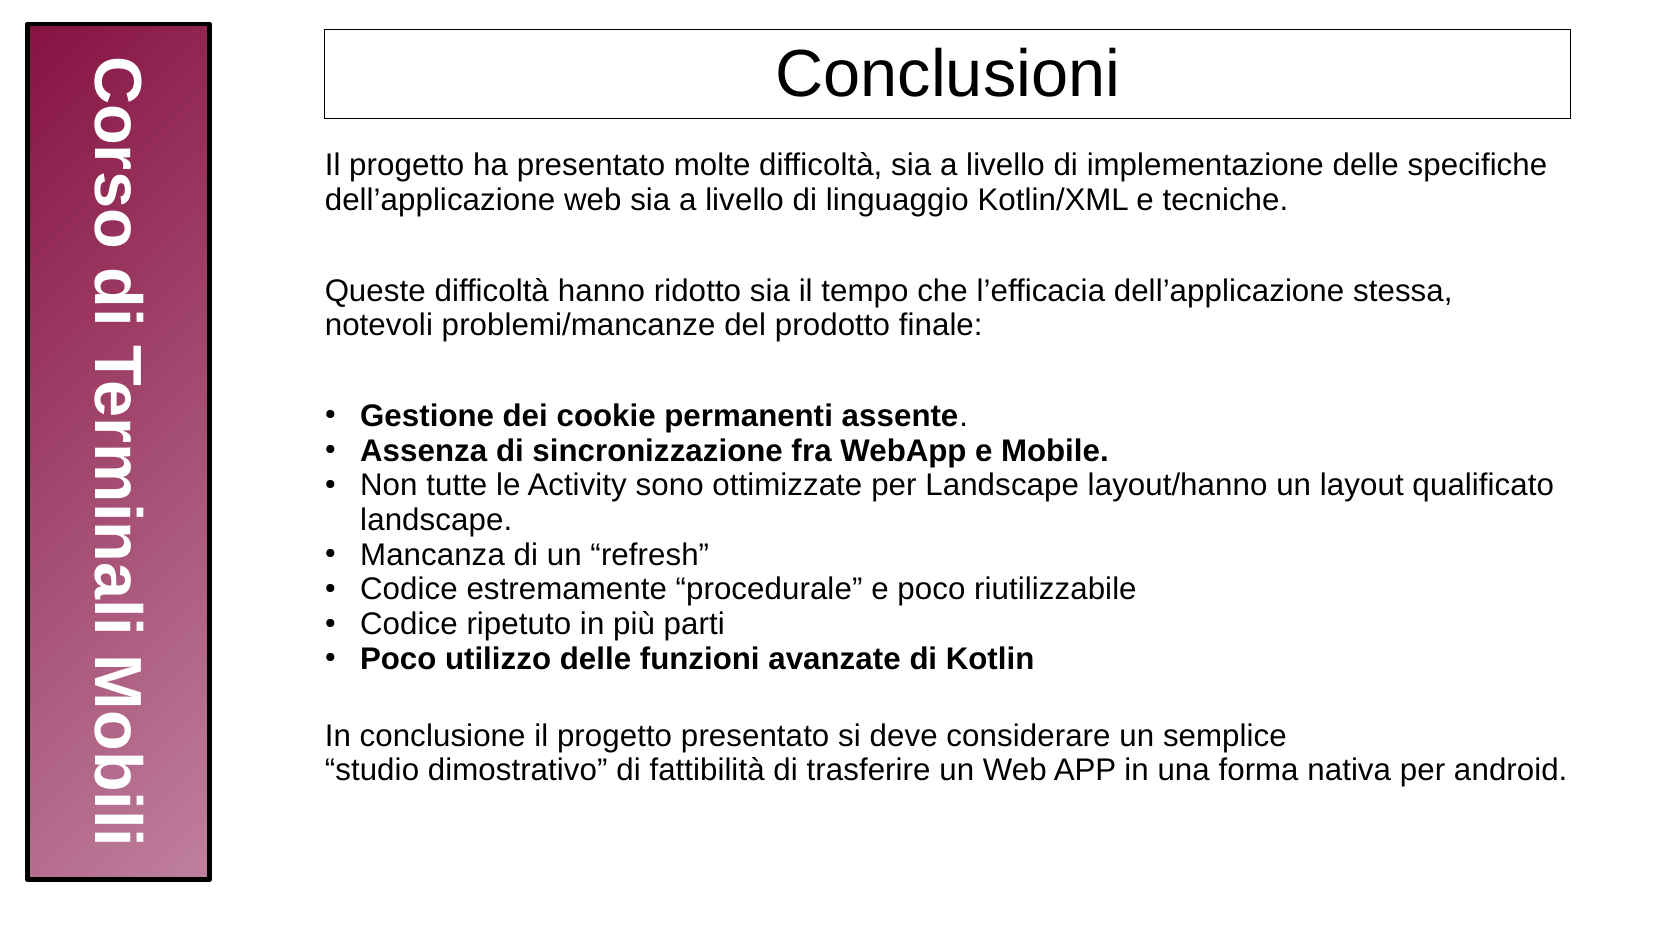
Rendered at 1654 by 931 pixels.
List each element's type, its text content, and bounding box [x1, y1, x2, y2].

text_box Il progetto ha presentato molte difficoltà, sia a livello di implementazione delle specifiche dell’applicazione web sia a livello di linguaggio Kotlin/XML e tecniche. Queste difficoltà hanno ridotto sia il tempo che l’efficacia dell’applicazione stessa, notevoli problemi/mancanze del prodotto finale: Gestione dei cookie permanenti assente. Assenza di sincronizzazione fra WebApp e Mobile. Non tutte le Activity sono ottimizzate per Landscape layout/hanno un layout qualificato landscape. Mancanza di un “refresh” Codice estremamente “procedurale” e poco riutilizzabile Codice ripetuto in più parti Poco utilizzo delle funzioni avanzate di Kotlin In conclusione il progetto presentato si deve considerare un semplice “studio dimostrativo” di fattibilità di trasferire un Web APP in una forma nativa per android. [324, 147, 1571, 872]
text_box Conclusioni [324, 29, 1571, 119]
subtitle Corso di Terminali Mobili [27, 23, 210, 880]
